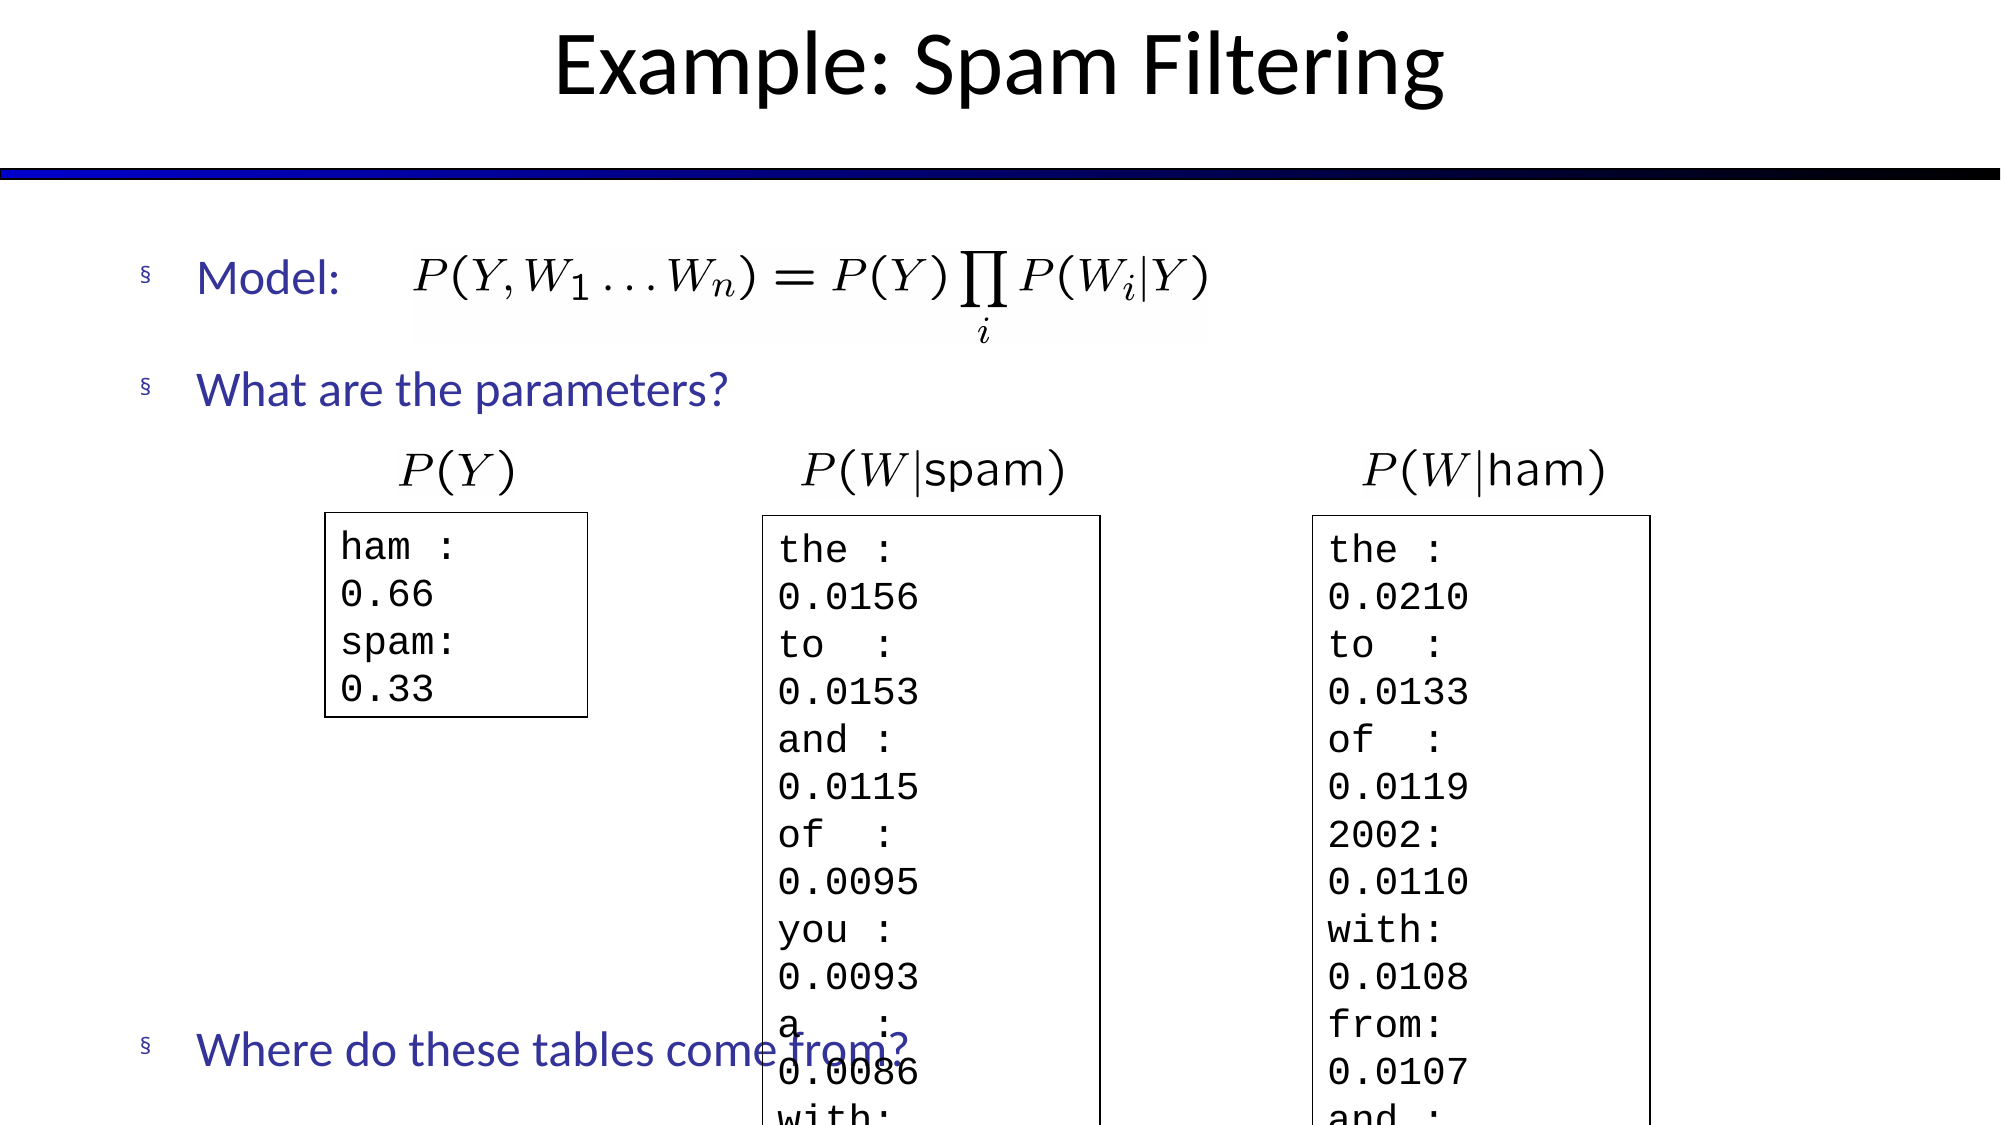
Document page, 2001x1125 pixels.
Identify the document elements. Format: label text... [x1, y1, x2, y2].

picture [800, 449, 1064, 499]
picture [412, 249, 1208, 344]
title Example: Spam Filtering [0, 0, 2000, 184]
picture [397, 449, 515, 496]
text_box ham : 0.66 spam: 0.33 [324, 512, 588, 718]
text_box the : 0.0210 to : 0.0133 of : 0.0119 2002: 0.0110 with: 0.0108 from: 0.0107 and : 0.0105 a : 0.0100 ... [1312, 515, 1650, 1125]
picture [1362, 449, 1604, 499]
list Model: What are the parameters? Where do these tables come from? [125, 237, 1475, 1063]
text_box the : 0.0156 to : 0.0153 and : 0.0115 of : 0.0095 you : 0.0093 a : 0.0086 with: 0.0080 from: 0.0075 ... [762, 515, 1100, 1125]
